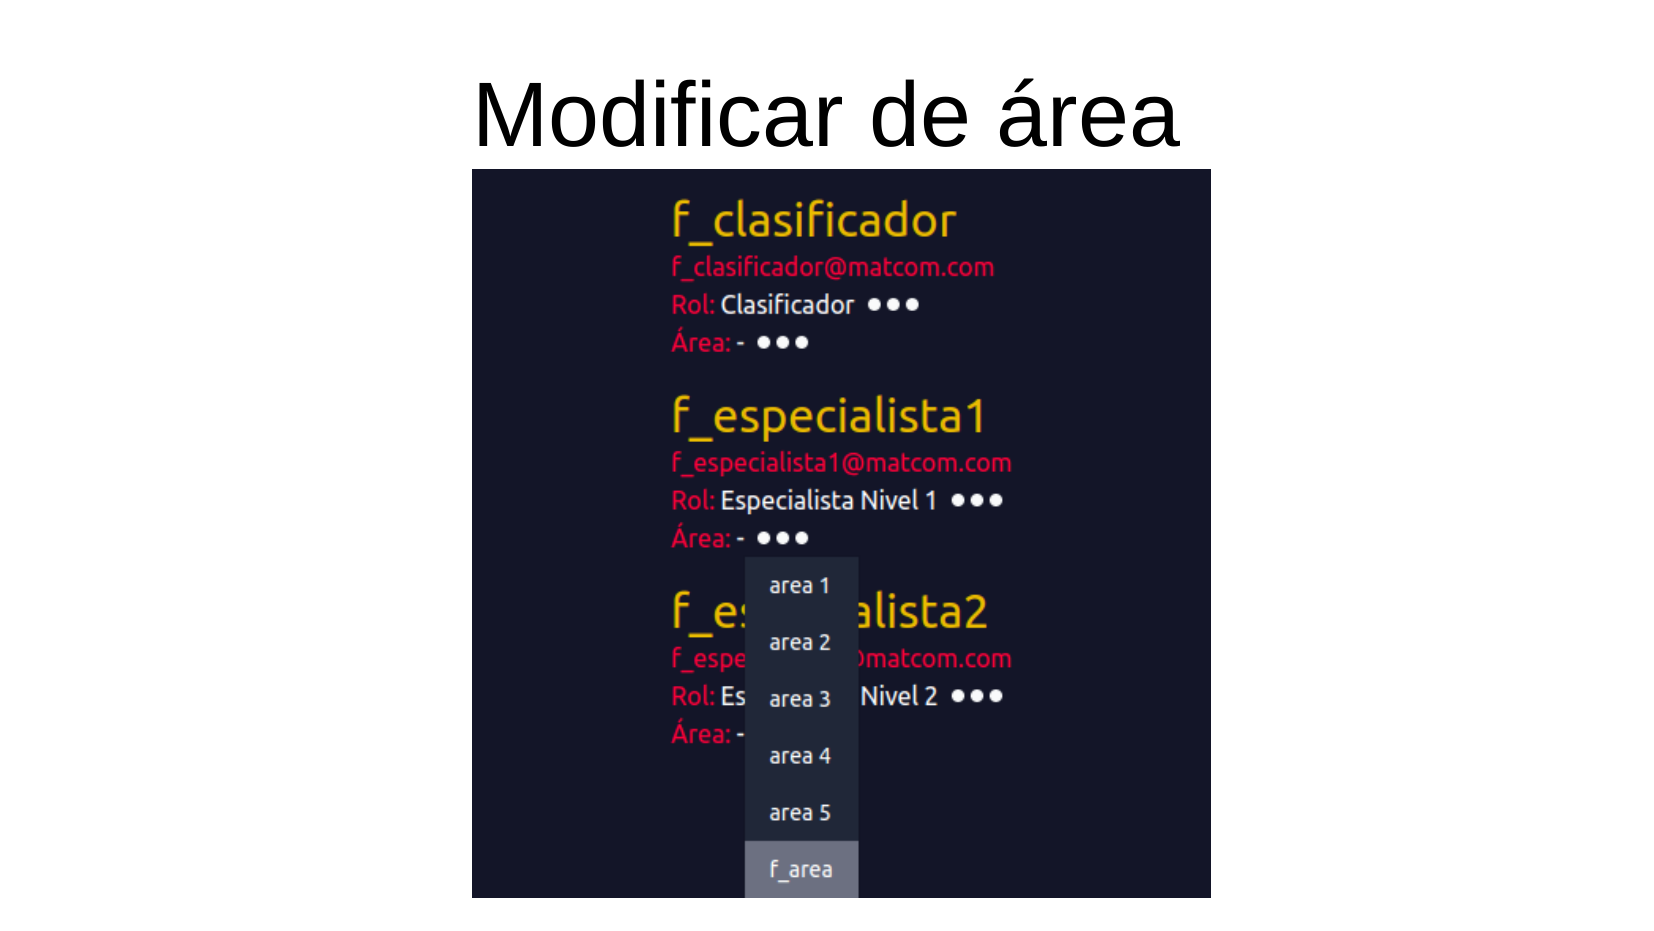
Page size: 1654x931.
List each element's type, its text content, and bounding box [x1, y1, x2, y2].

title Modificar de área [82, 37, 1571, 193]
picture [472, 169, 1211, 899]
